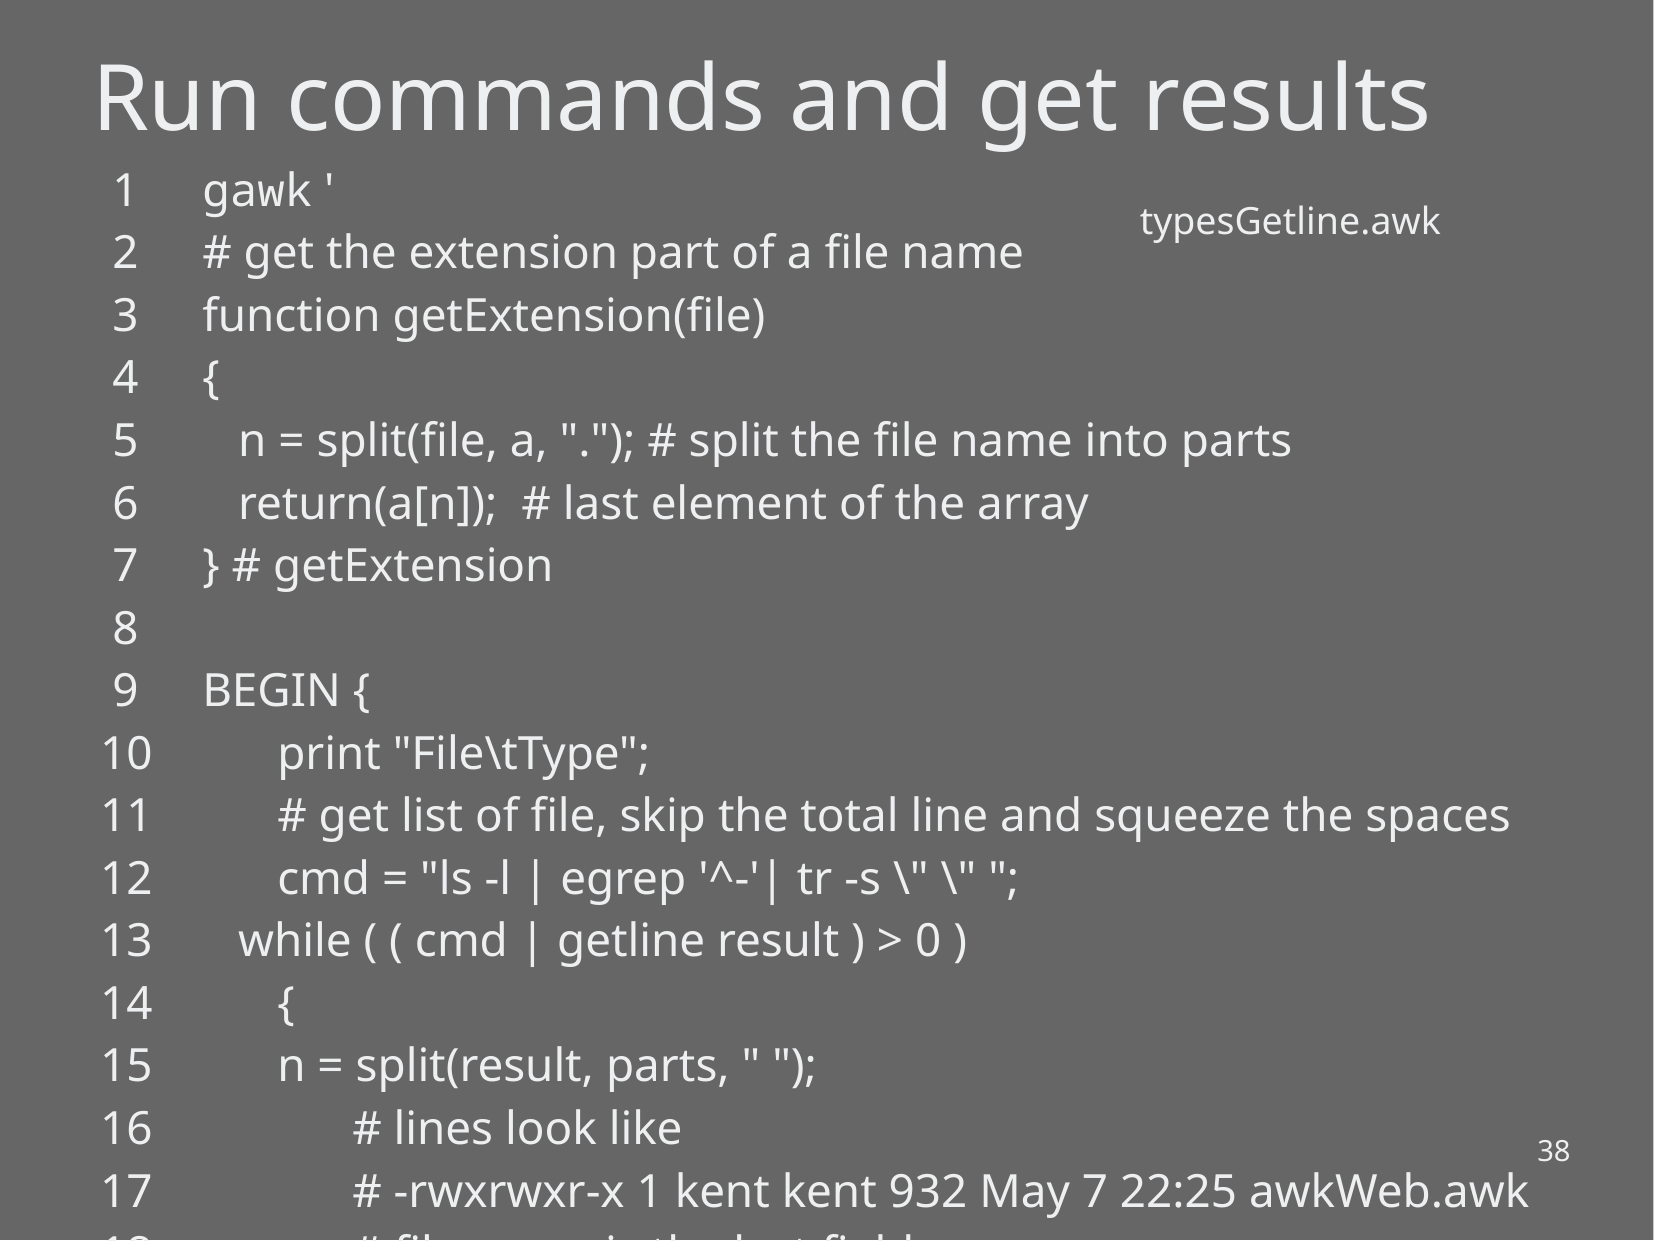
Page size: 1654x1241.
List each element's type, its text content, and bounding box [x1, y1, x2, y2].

title Run commands and get results [92, 26, 1581, 150]
text_box 1 gawk ' 2 # get the extension part of a file name 3 function getExtension(file) 4 { 5 n = split(file, a, "."); # split the file name into parts 6 return(a[n]); # last element of the array 7 } # getExtension 8 9 BEGIN { 10 print "File\tType"; 11 # get list of file, skip the total line and squeeze the spaces 12 cmd = "ls -l | egrep '^-'| tr -s \" \" "; 13 while ( ( cmd | getline result ) > 0 ) 14 { 15 n = split(result, parts, " "); 16 # lines look like 17 # -rwxrwxr-x 1 kent kent 932 May 7 22:25 awkWeb.awk 18 # file name is the last field 19 type = getExtension(parts[length(parts)]); 20 types[type] += 1; 21 } 22 close(cmd); [37, 150, 1613, 1241]
text_box typesGetline.awk [1125, 187, 1538, 240]
